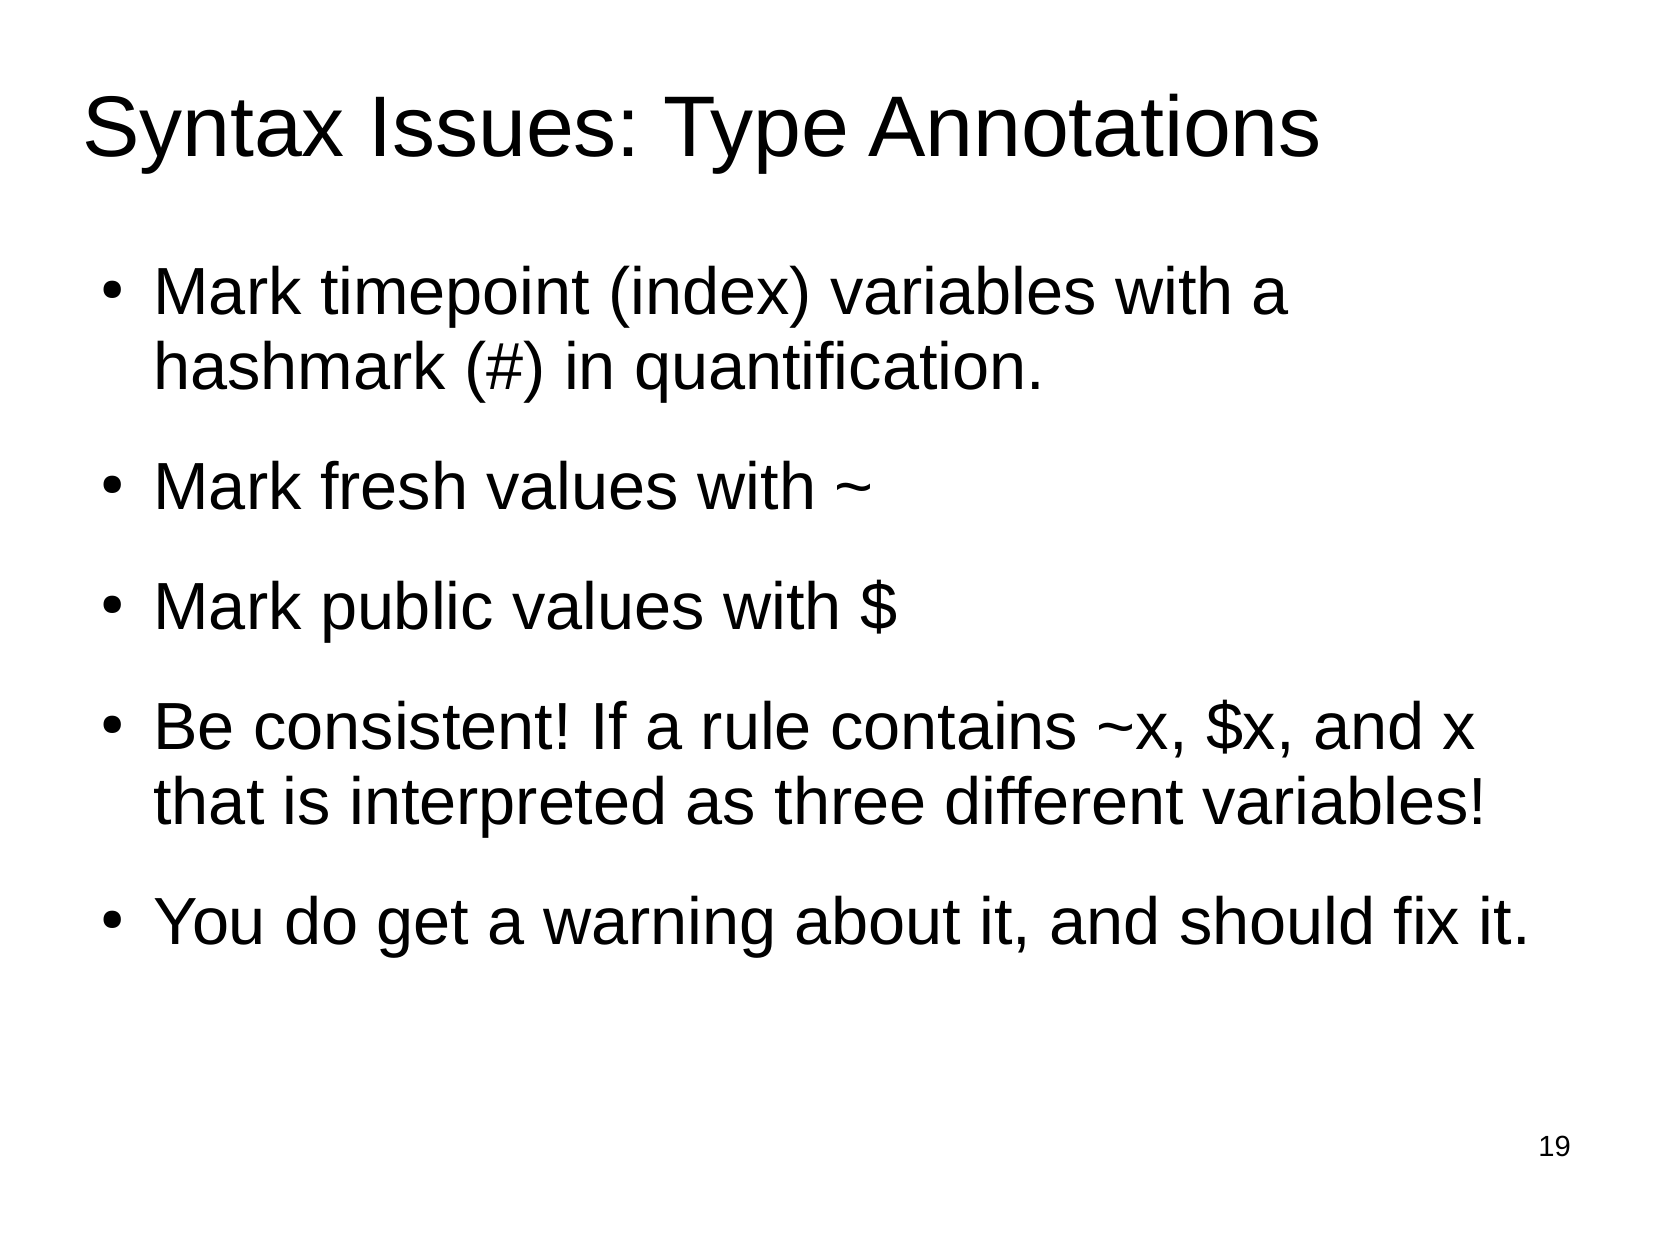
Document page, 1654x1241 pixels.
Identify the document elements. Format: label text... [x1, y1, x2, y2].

list Mark timepoint (index) variables with a hashmark (#) in quantification. Mark fresh values with ~ Mark public values with $ Be consistent! If a rule contains ~x, $x, and x that is interpreted as three different variables! You do get a warning about it, and should fix it. [82, 253, 1571, 1118]
title Syntax Issues: Type Annotations [82, 49, 1571, 204]
